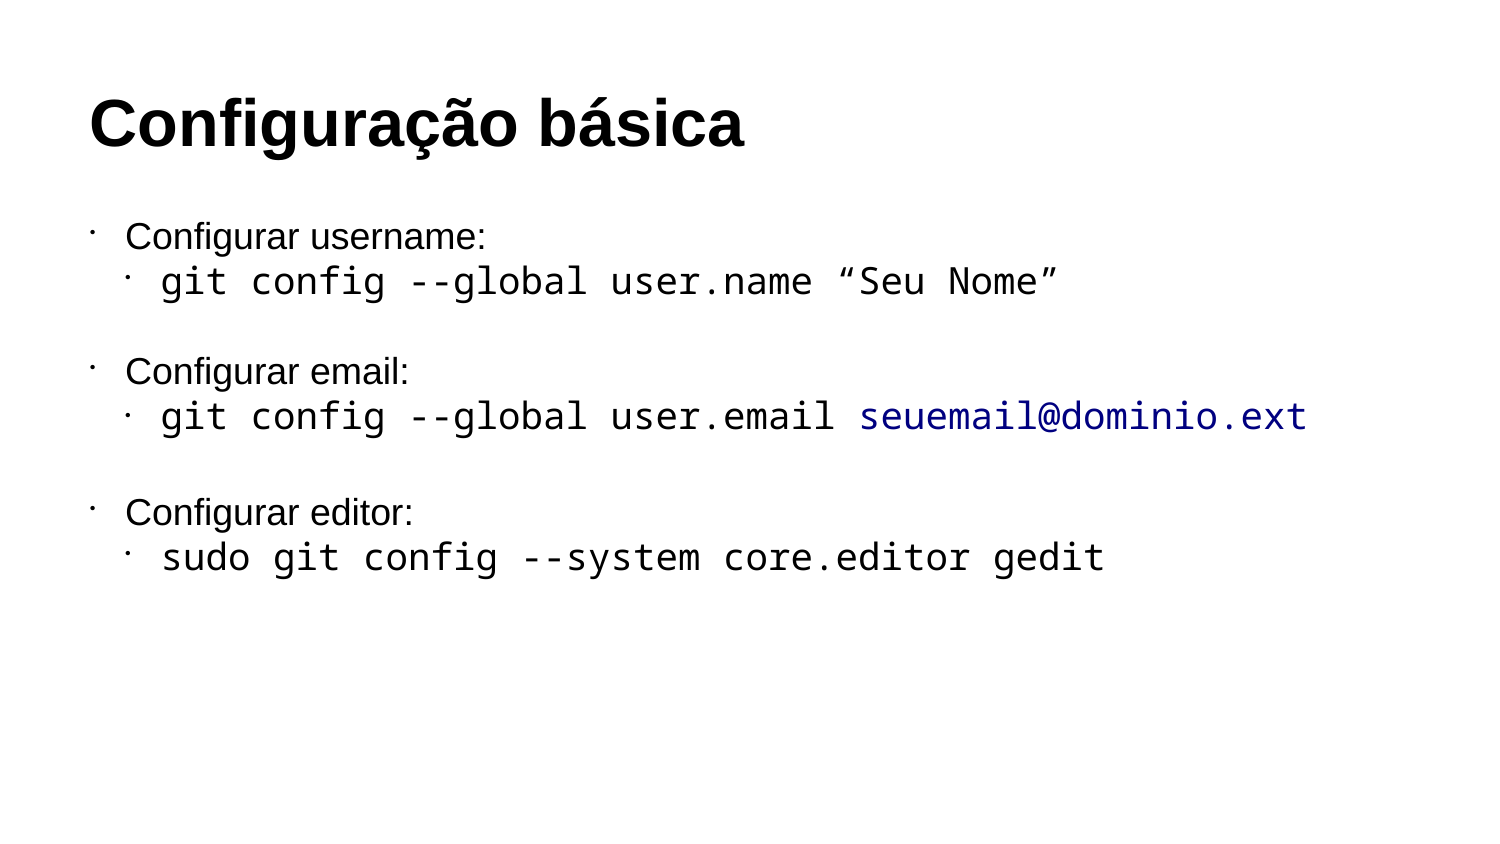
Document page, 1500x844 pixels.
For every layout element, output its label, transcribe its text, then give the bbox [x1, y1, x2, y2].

text_box Configurar username: git config --global user.name “Seu Nome” Configurar email: git config --global user.email seuemail@dominio.ext Configurar editor: sudo git config --system core.editor gedit [75, 196, 1425, 808]
text_box Configuração básica [75, 33, 1425, 175]
